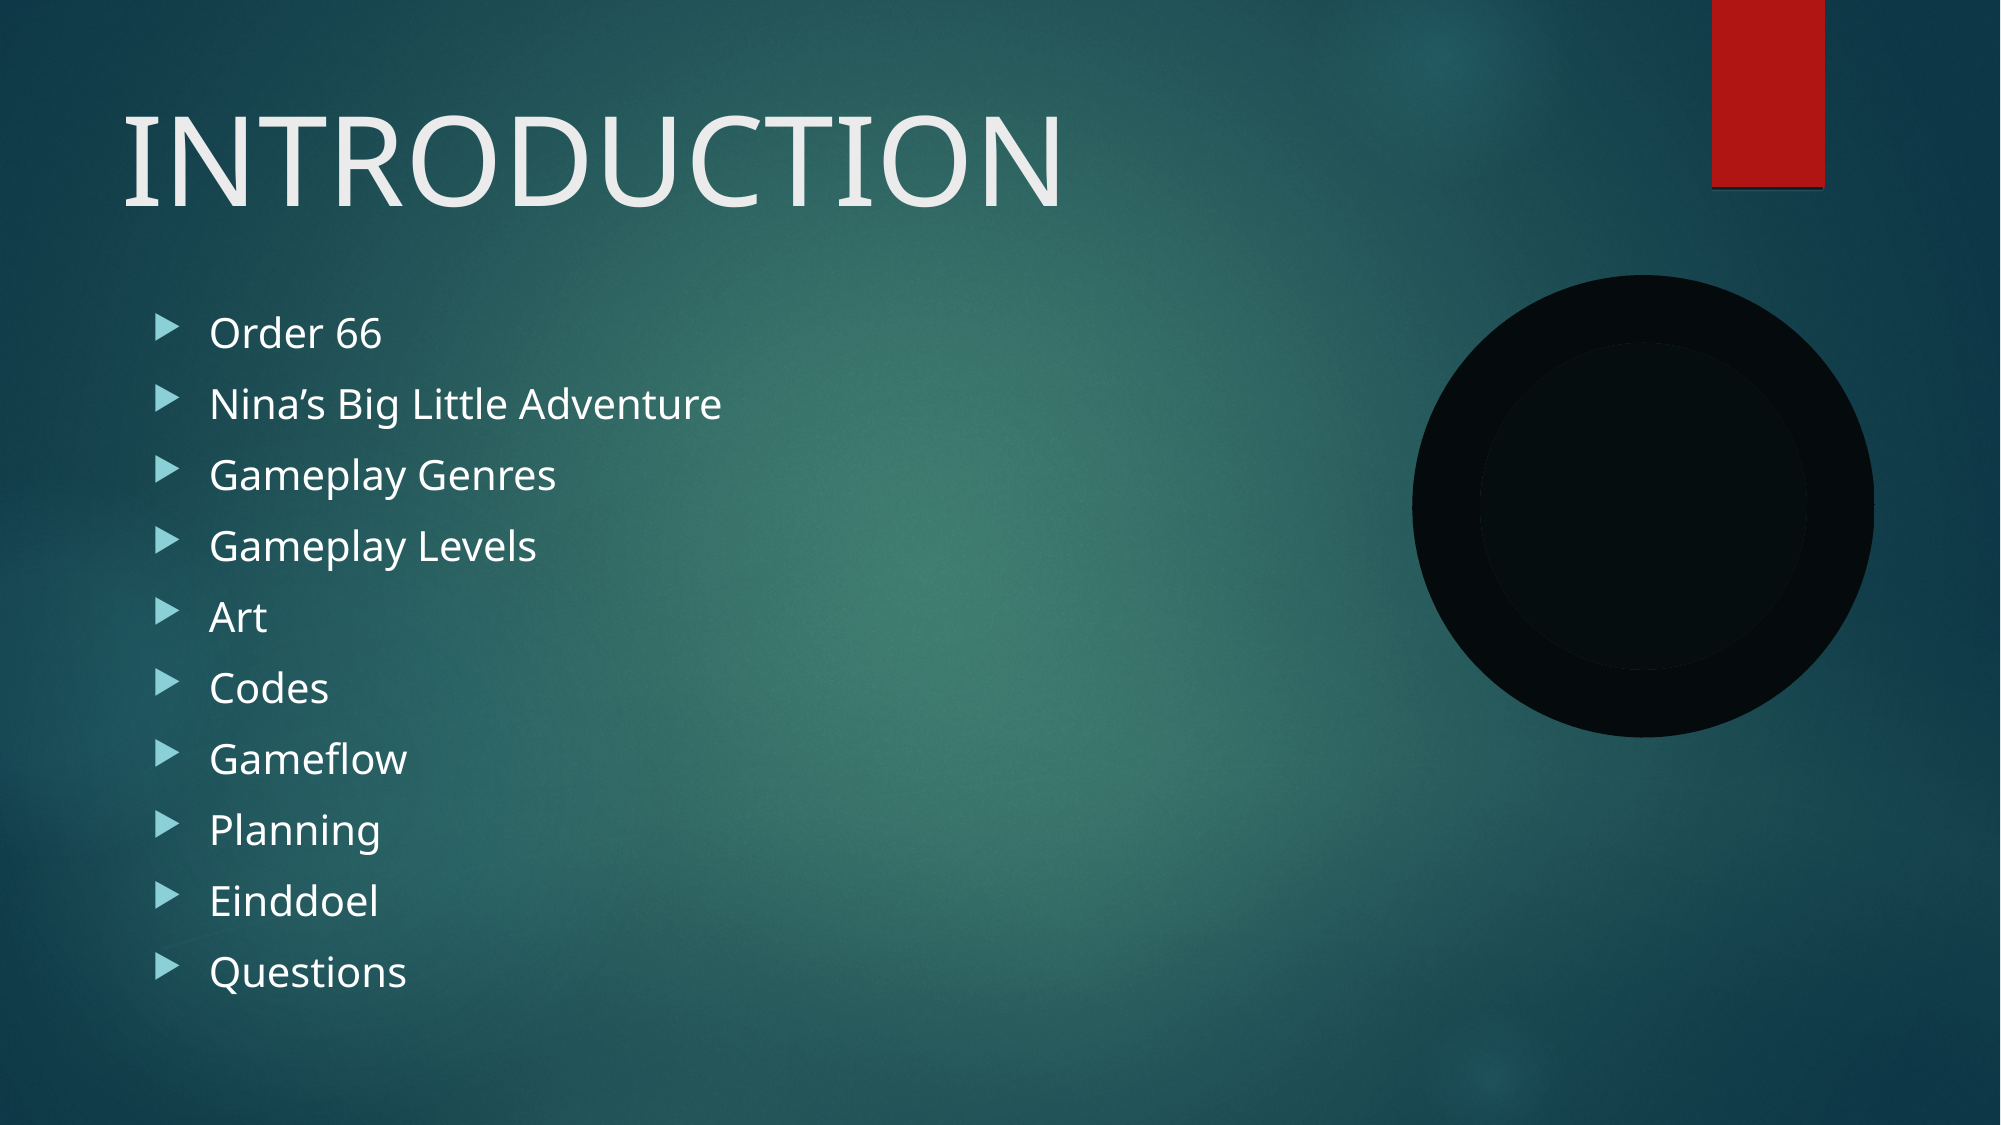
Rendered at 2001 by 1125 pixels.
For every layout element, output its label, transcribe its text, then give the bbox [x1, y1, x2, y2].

title INTRODUCTION [106, 74, 1649, 305]
list Order 66 Nina’s Big Little Adventure Gameplay Genres Gameplay Levels Art Codes Gameflow Planning Einddoel Questions [137, 299, 1863, 1054]
